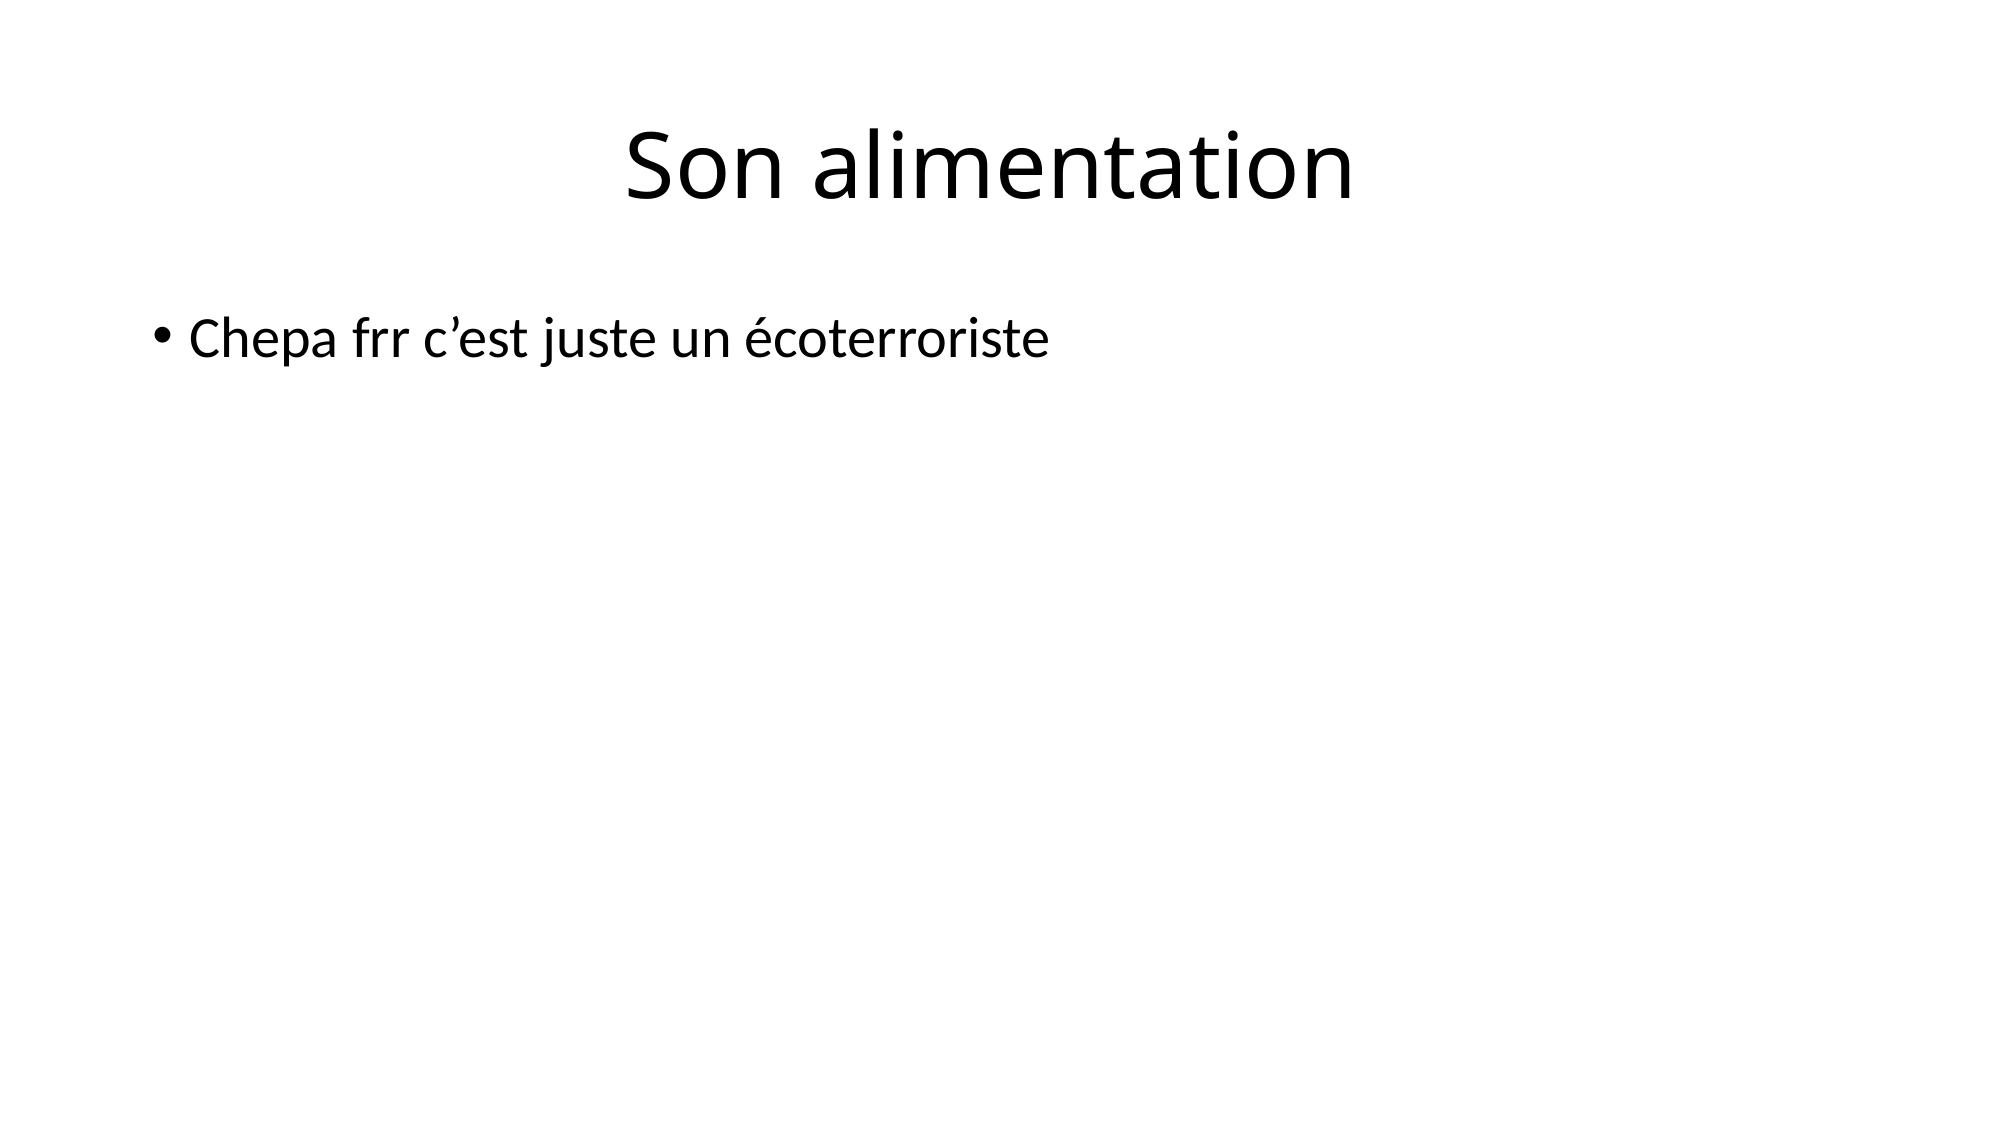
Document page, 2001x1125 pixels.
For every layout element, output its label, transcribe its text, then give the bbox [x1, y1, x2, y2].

list Chepa frr c’est juste un écoterroriste [137, 299, 1863, 1014]
title Son alimentation [137, 59, 1863, 278]
